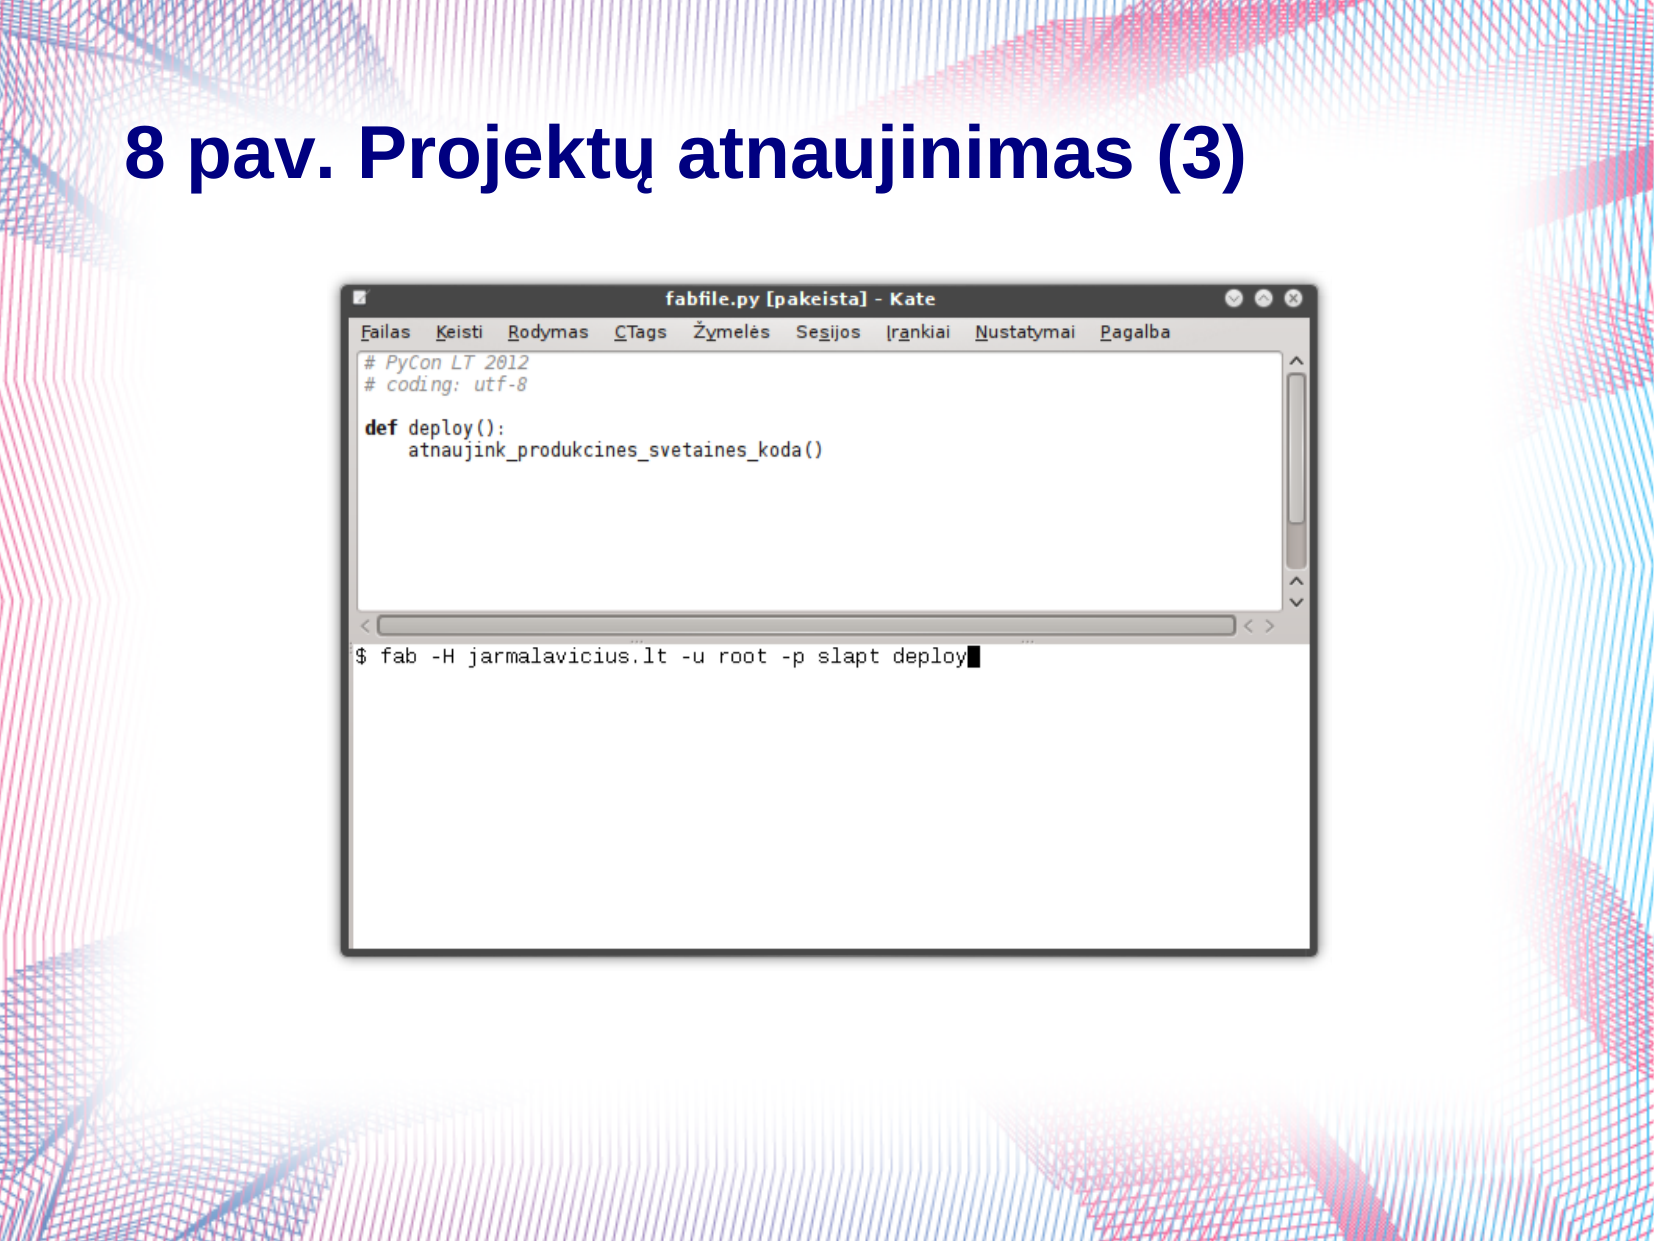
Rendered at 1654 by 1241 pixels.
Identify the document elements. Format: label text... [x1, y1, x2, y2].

title 8 pav. Projektų atnaujinimas (3) [82, 49, 1571, 257]
picture [0, 0, 1654, 1241]
